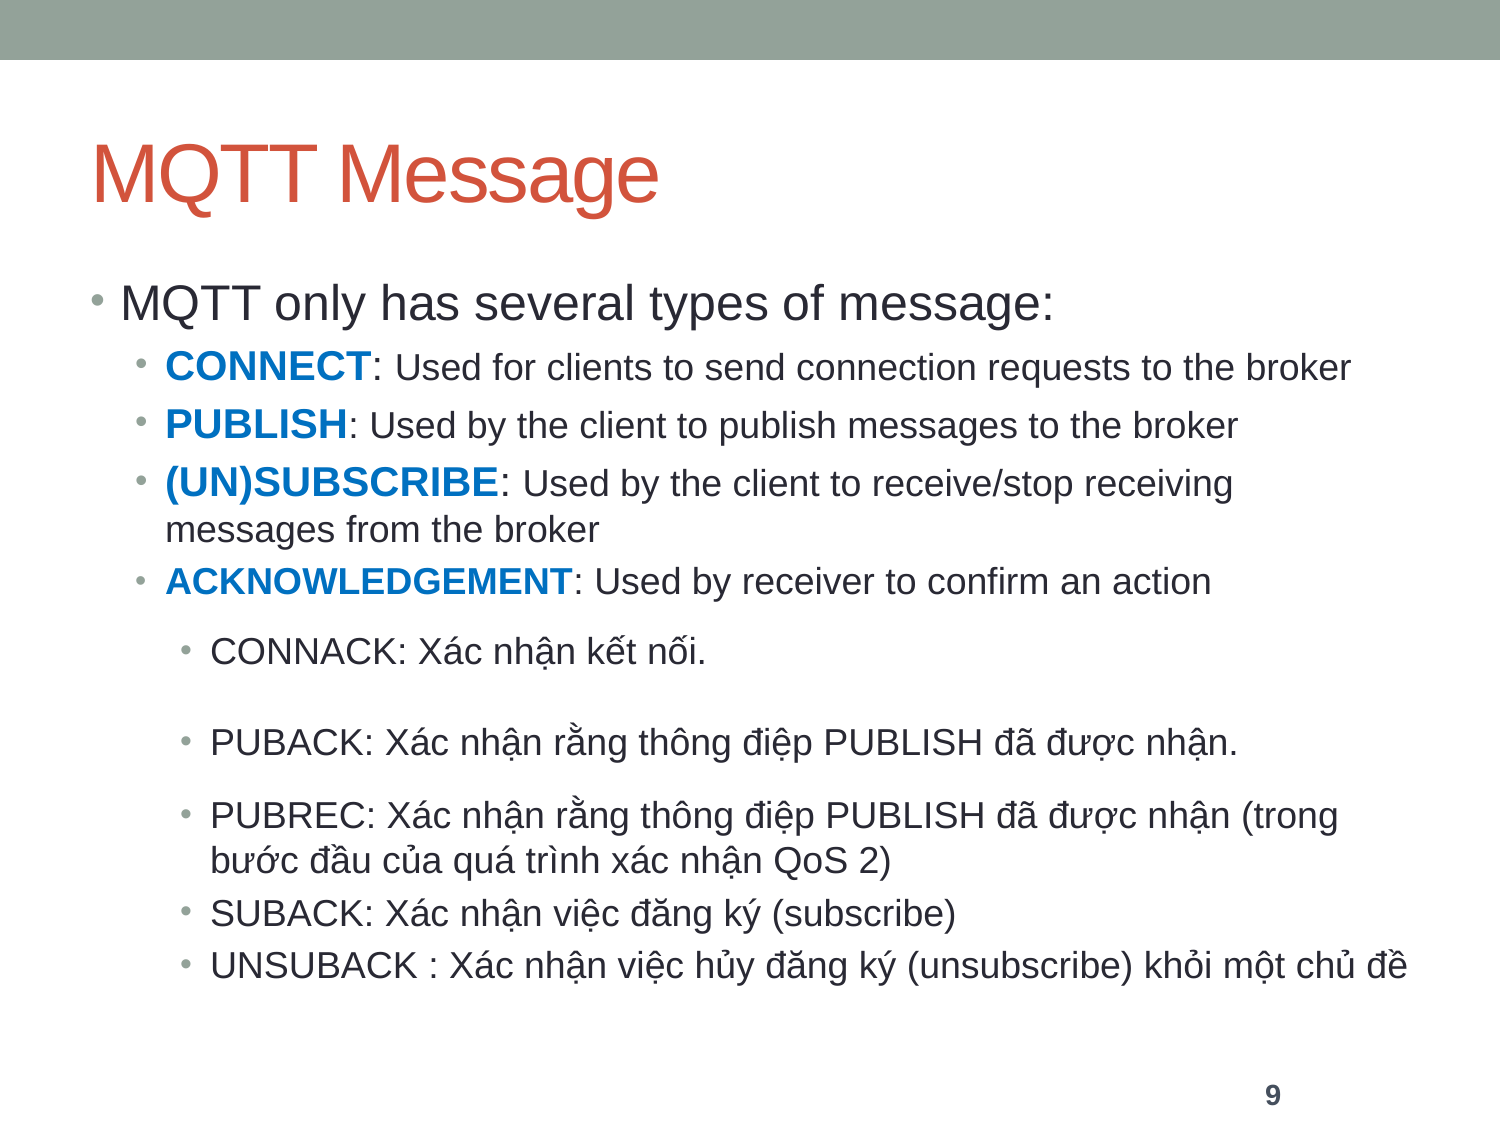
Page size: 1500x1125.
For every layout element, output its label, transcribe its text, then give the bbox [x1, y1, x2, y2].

list MQTT only has several types of message: CONNECT: Used for clients to send connection requests to the broker PUBLISH: Used by the client to publish messages to the broker (UN)SUBSCRIBE: Used by the client to receive/stop receiving messages from the broker ACKNOWLEDGEMENT: Used by receiver to confirm an action CONNACK: Xác nhận kết nối. PUBACK: Xác nhận rằng thông điệp PUBLISH đã được nhận. PUBREC: Xác nhận rằng thông điệp PUBLISH đã được nhận (trong bước đầu của quá trình xác nhận QoS 2) SUBACK: Xác nhận việc đăng ký (subscribe) UNSUBACK : Xác nhận việc hủy đăng ký (unsubscribe) khỏi một chủ đề [75, 262, 1425, 1063]
title MQTT Message [75, 87, 1425, 250]
